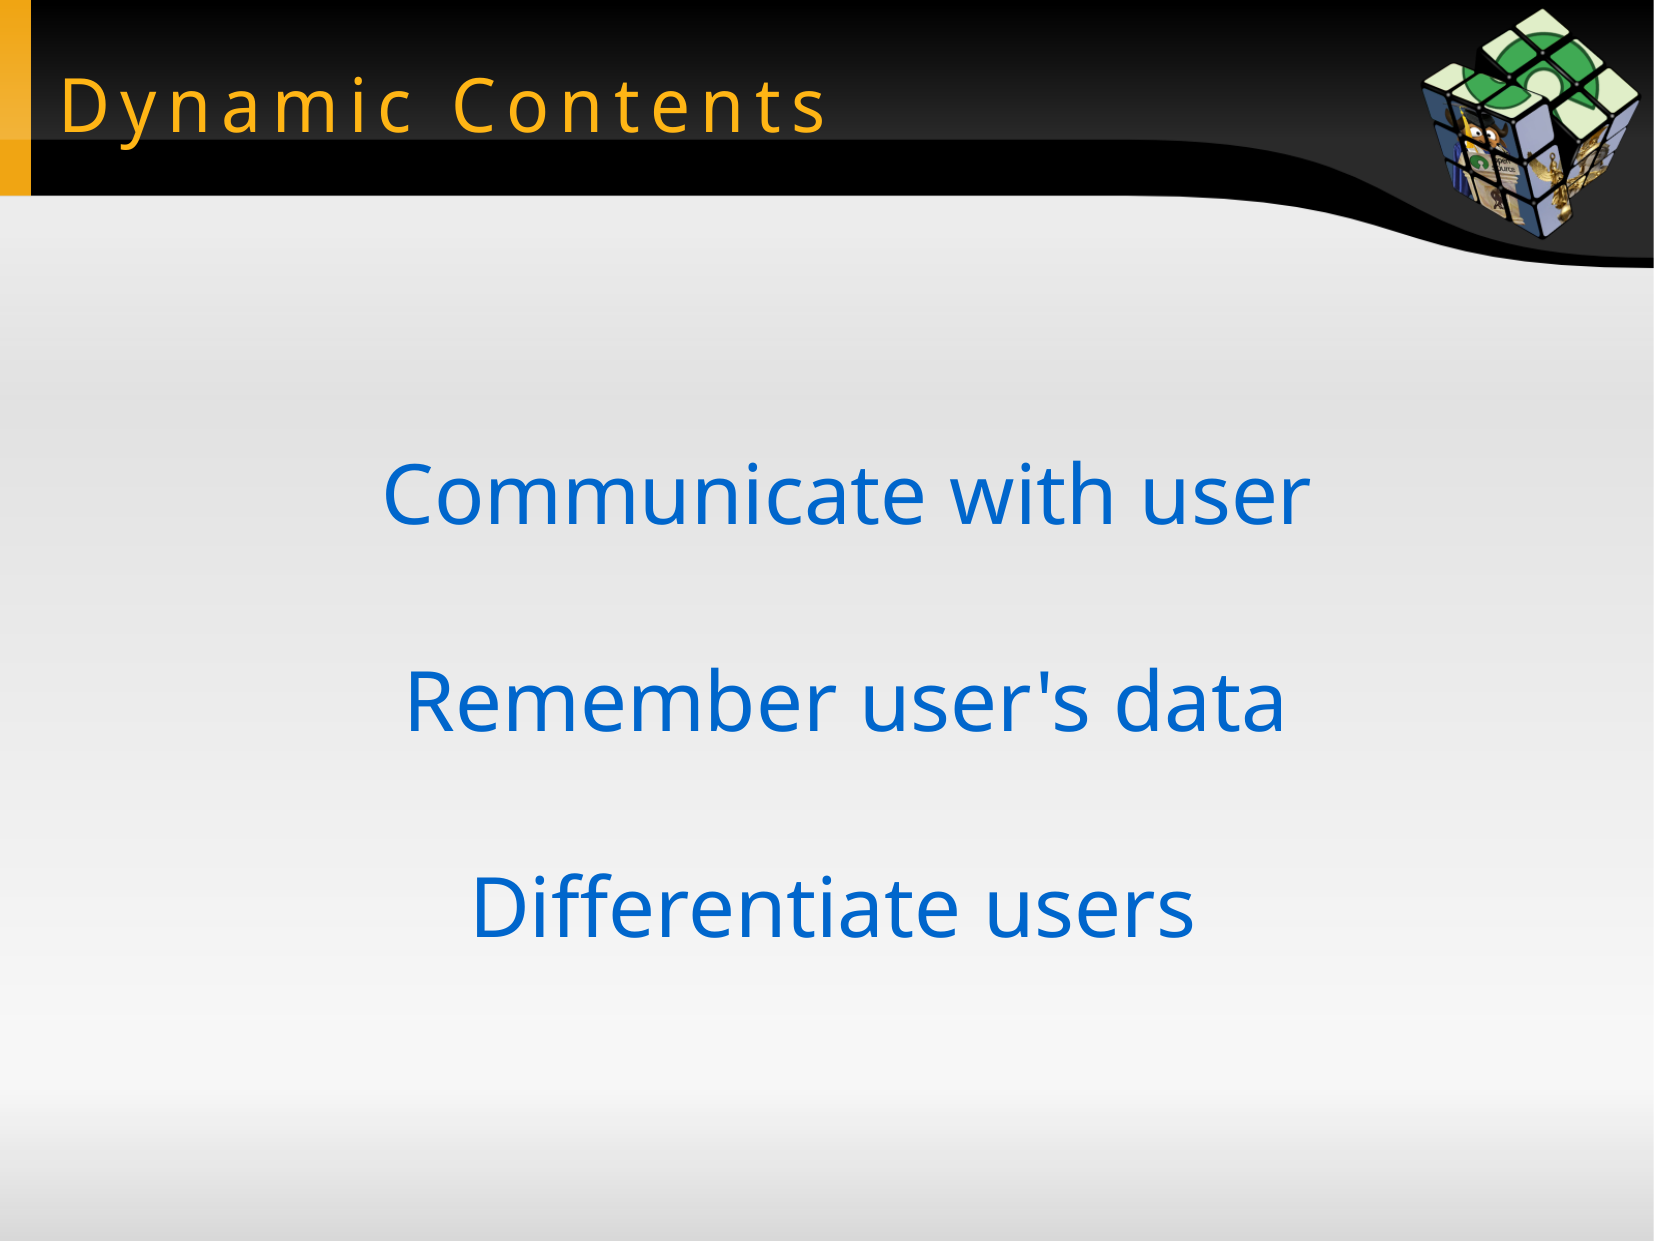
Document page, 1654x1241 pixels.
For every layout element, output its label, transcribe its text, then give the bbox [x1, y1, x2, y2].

text_box Remember user's data [389, 634, 1265, 743]
text_box Communicate with user [367, 428, 1287, 537]
picture [0, 0, 1654, 1241]
text_box Differentiate users [454, 841, 1200, 950]
title Dynamic Contents [59, 29, 1270, 178]
